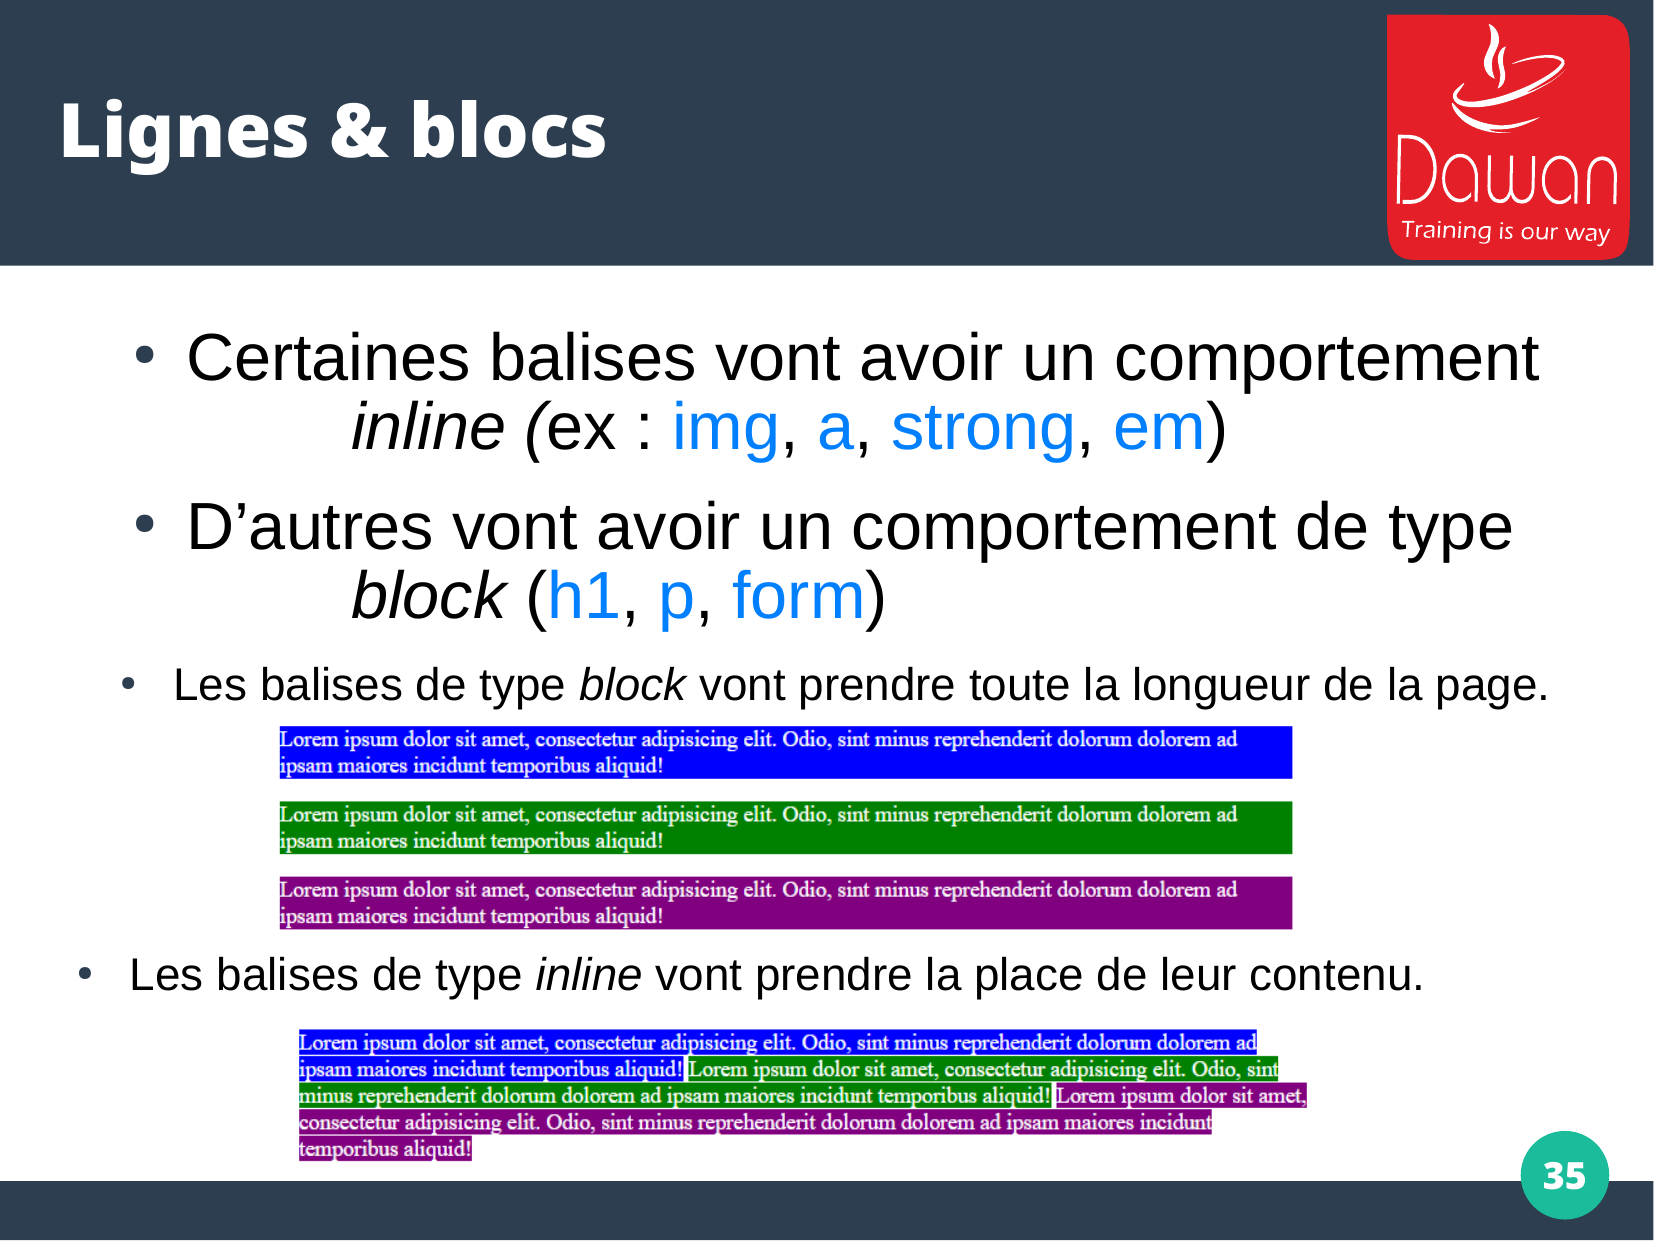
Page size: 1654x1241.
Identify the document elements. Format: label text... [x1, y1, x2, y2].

list Certaines balises vont avoir un comportement inline (ex : img, a, strong, em) D’autres vont avoir un comportement de type block (h1, p, form) Les balises de type block vont prendre toute la longueur de la page. Les balises de type inline vont prendre la place de leur contenu. [59, 324, 1595, 1152]
picture [293, 1022, 1312, 1170]
title Lignes & blocs [59, 49, 1387, 207]
picture [1387, 14, 1630, 260]
picture [275, 720, 1300, 937]
